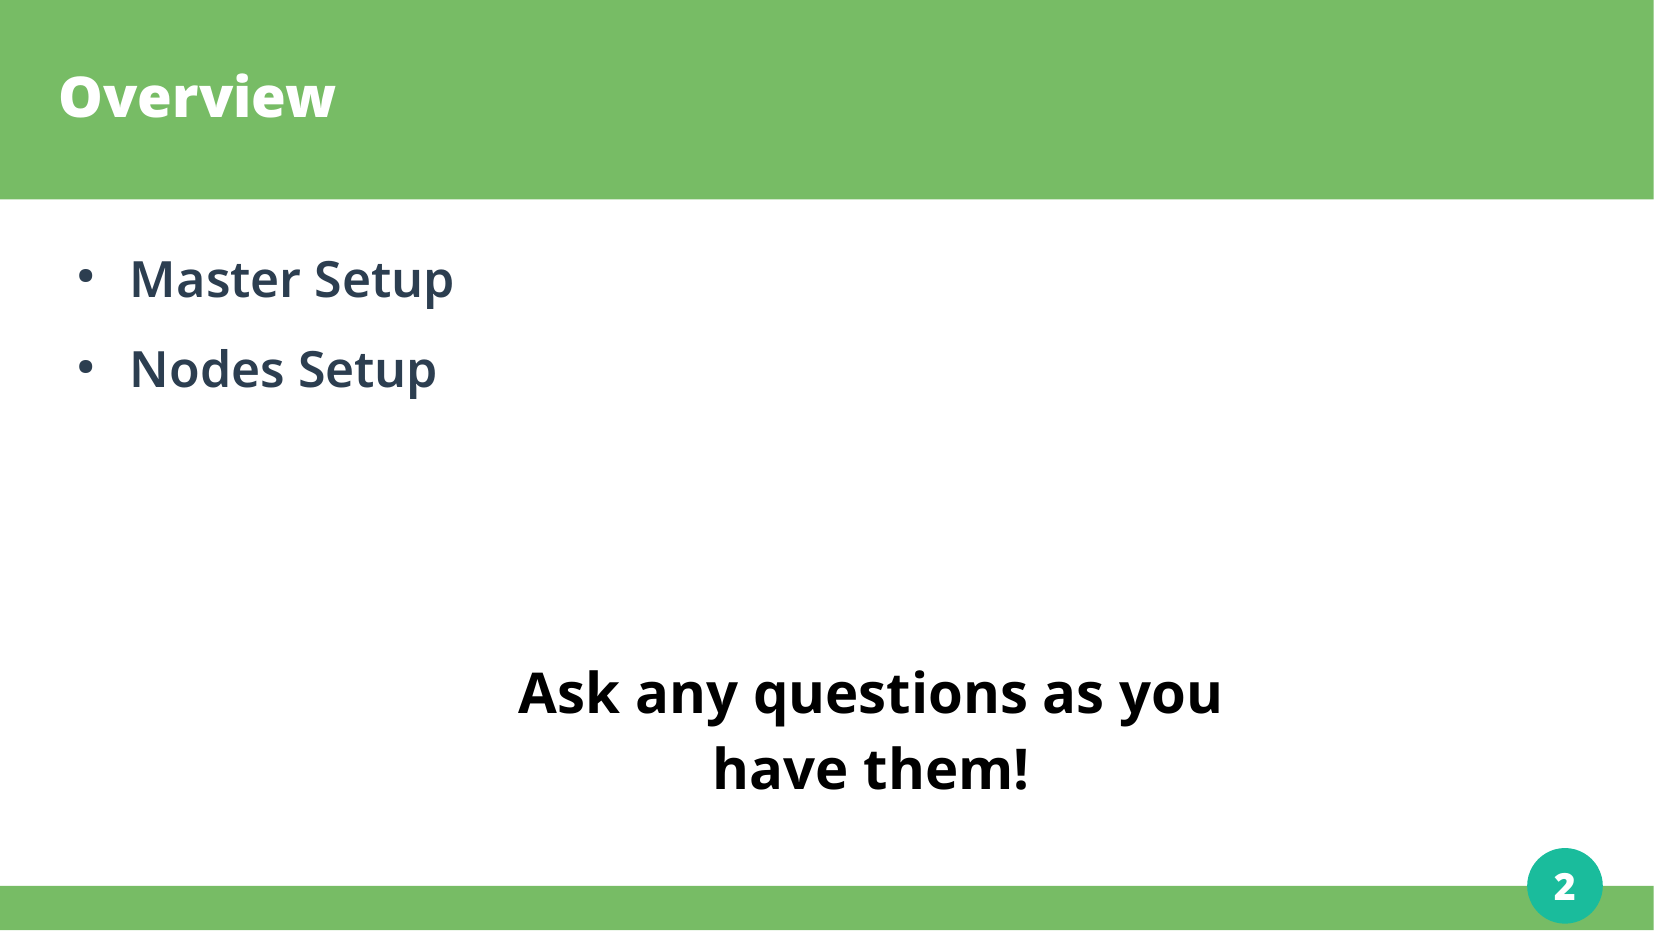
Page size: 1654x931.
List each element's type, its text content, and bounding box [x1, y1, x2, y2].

title Overview [59, 37, 1595, 156]
title Ask any questions as you have them! [487, 596, 1256, 863]
list Master Setup Nodes Setup [59, 243, 1595, 864]
